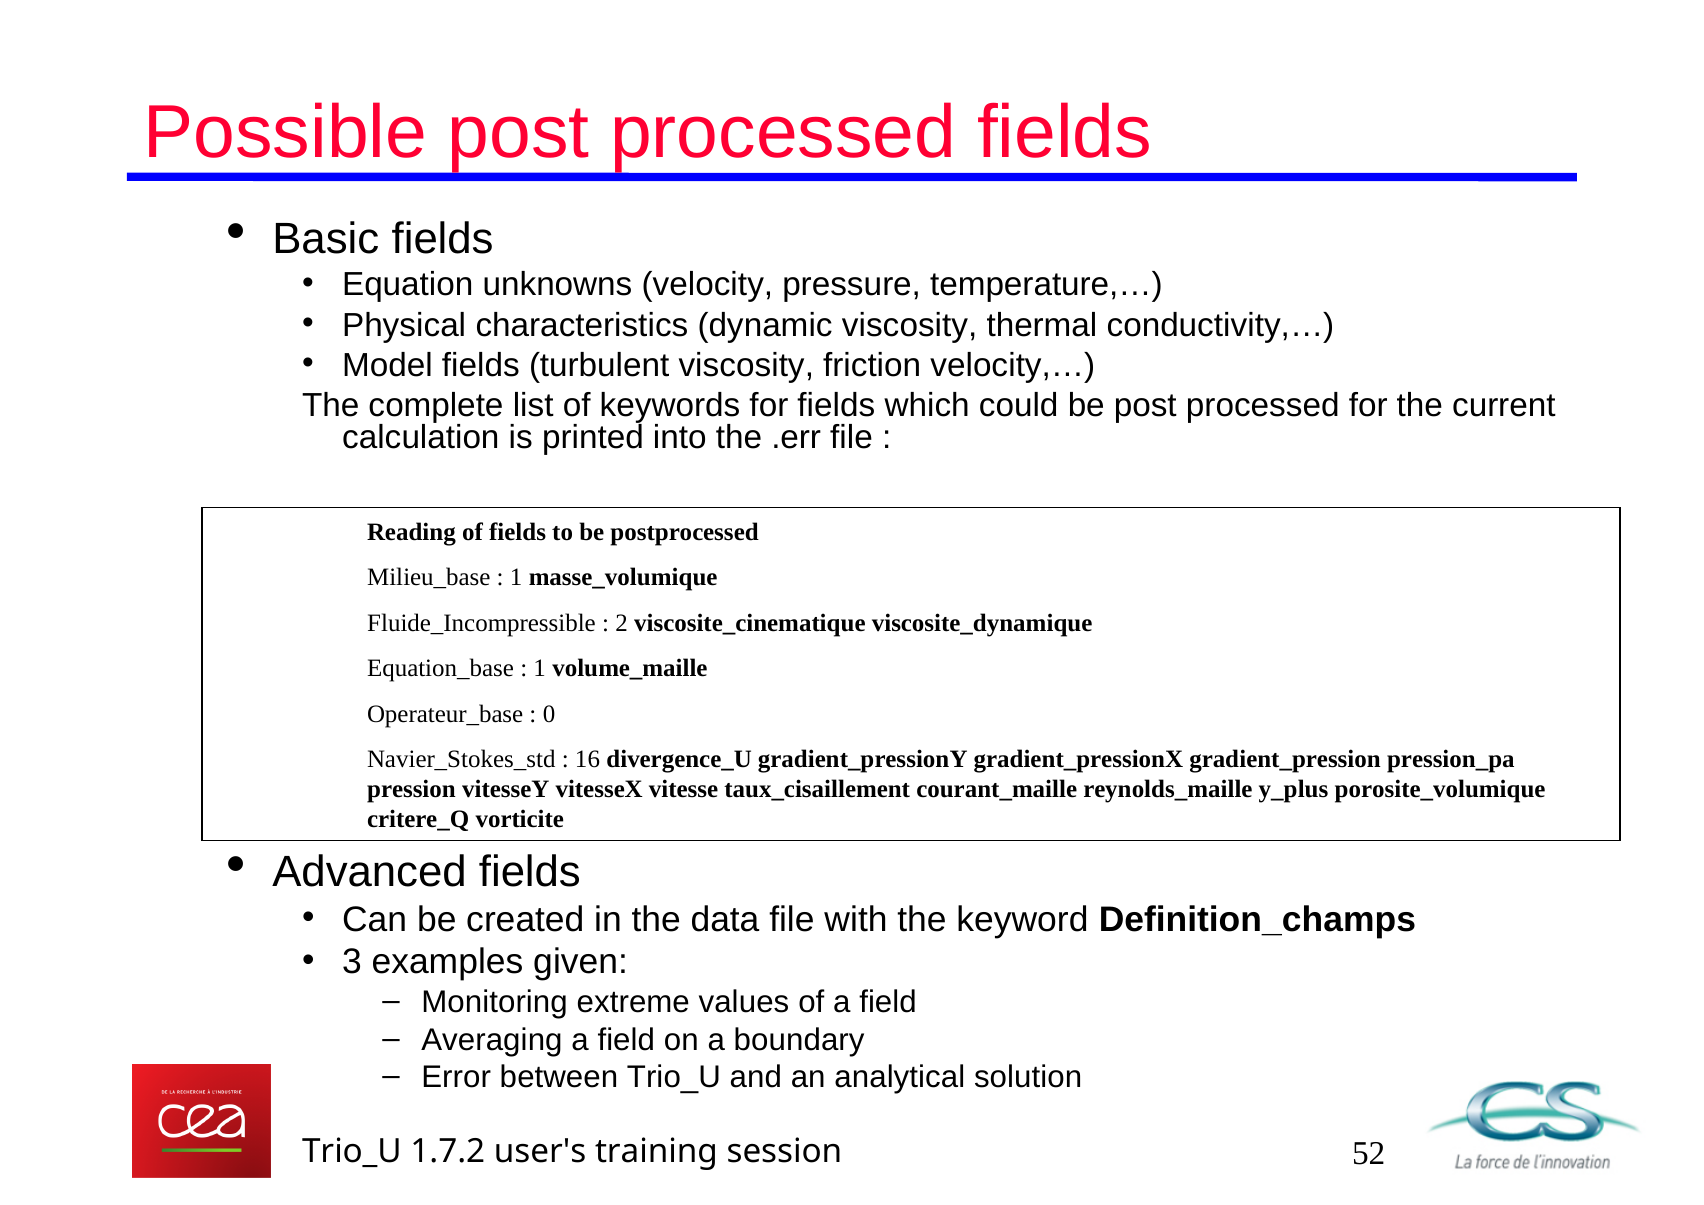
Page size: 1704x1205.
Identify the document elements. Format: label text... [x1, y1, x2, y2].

title Possible post processed fields [127, 39, 1577, 212]
list Basic fields Equation unknowns (velocity, pressure, temperature,…) Physical characteristics (dynamic viscosity, thermal conductivity,…) Model fields (turbulent viscosity, friction velocity,…) The complete list of keywords for fields which could be post processed for the current calculation is printed into the .err file : Advanced fields Can be created in the data file with the keyword Definition_champs 3 examples given: Monitoring extreme values of a field Averaging a field on a boundary Error between Trio_U and an analytical solution [127, 212, 1577, 1205]
picture [1577, 1072, 1648, 1179]
text_box Reading of fields to be postprocessed Milieu_base : 1 masse_volumique Fluide_Incompressible : 2 viscosite_cinematique viscosite_dynamique Equation_base : 1 volume_maille Operateur_base : 0 Navier_Stokes_std : 16 divergence_U gradient_pressionY gradient_pressionX gradient_pression pression_pa pression vitesseY vitesseX vitesse taux_cisaillement courant_maille reynolds_maille y_plus porosite_volumique critere_Q vorticite [202, 507, 1621, 841]
